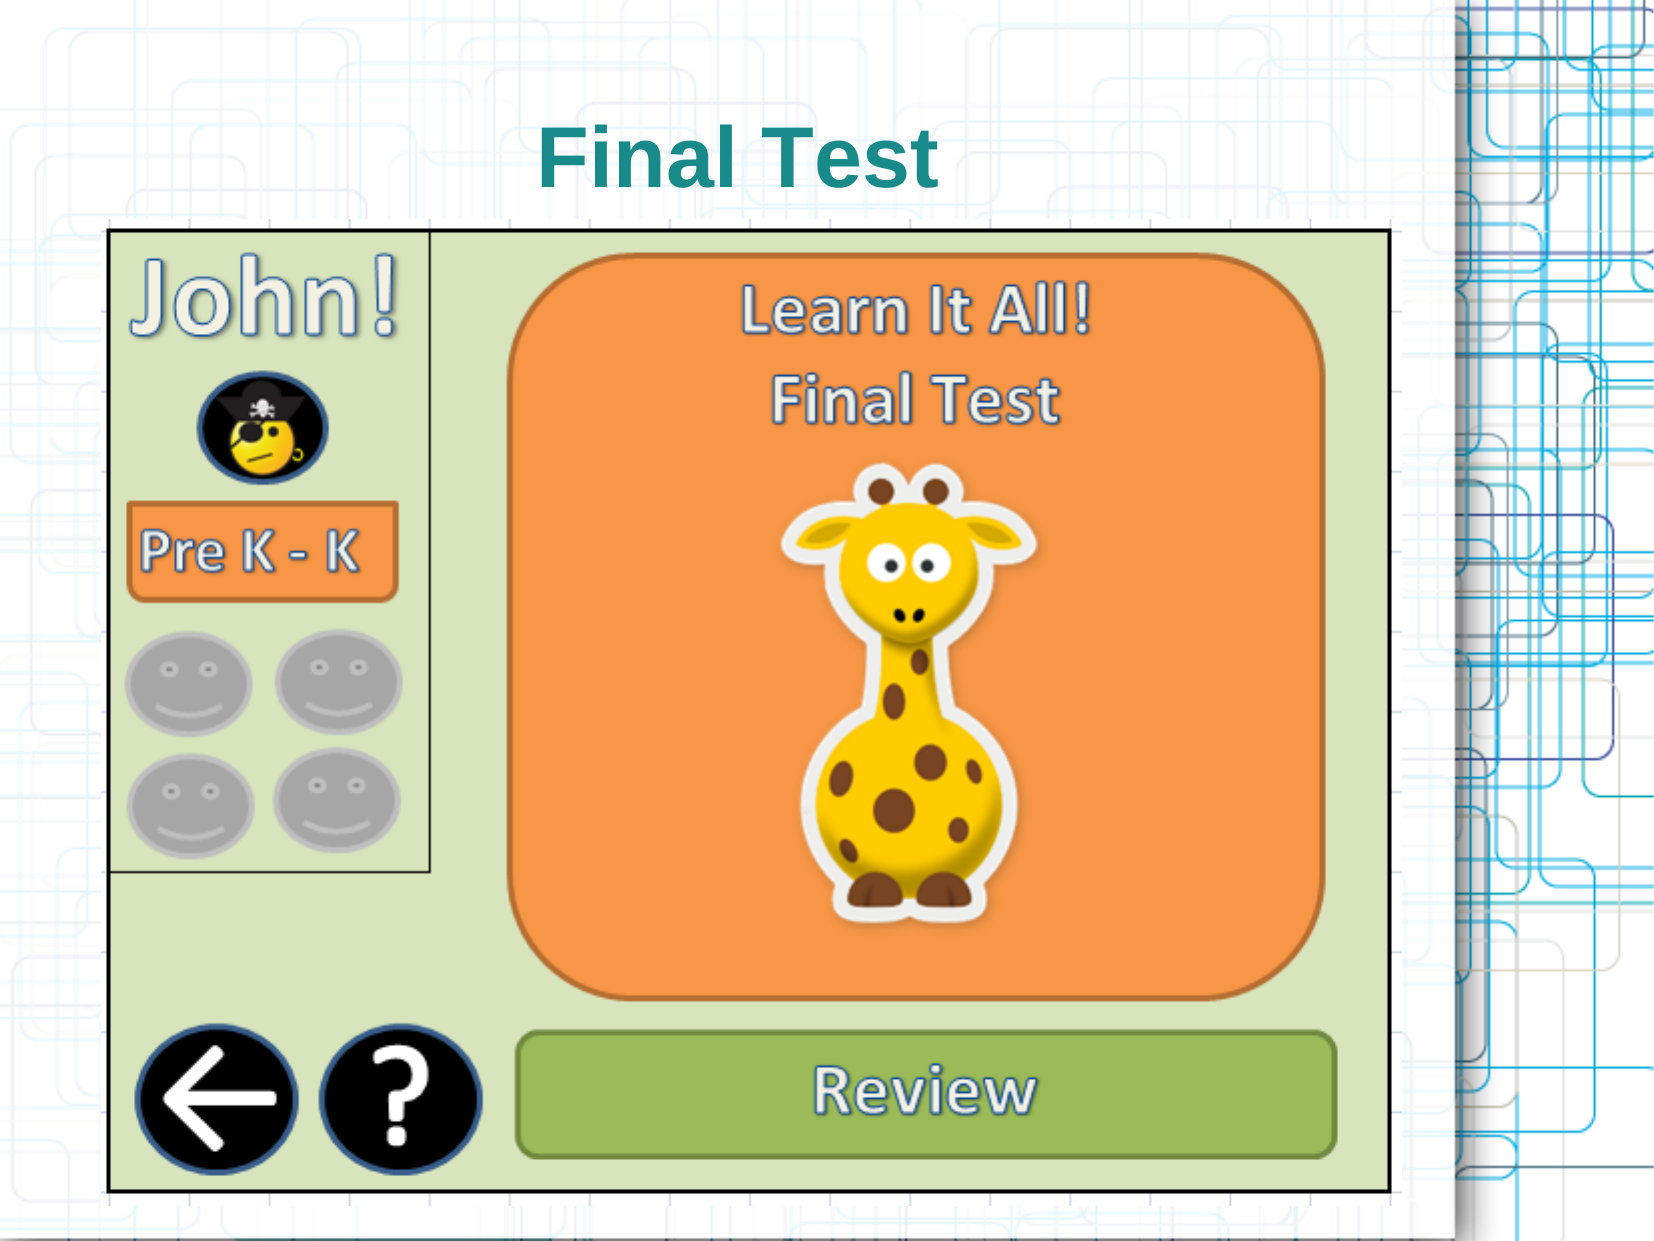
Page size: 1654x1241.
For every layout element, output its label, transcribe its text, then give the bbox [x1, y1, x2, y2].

title Final Test [59, 49, 1418, 257]
picture [101, 220, 1402, 1207]
